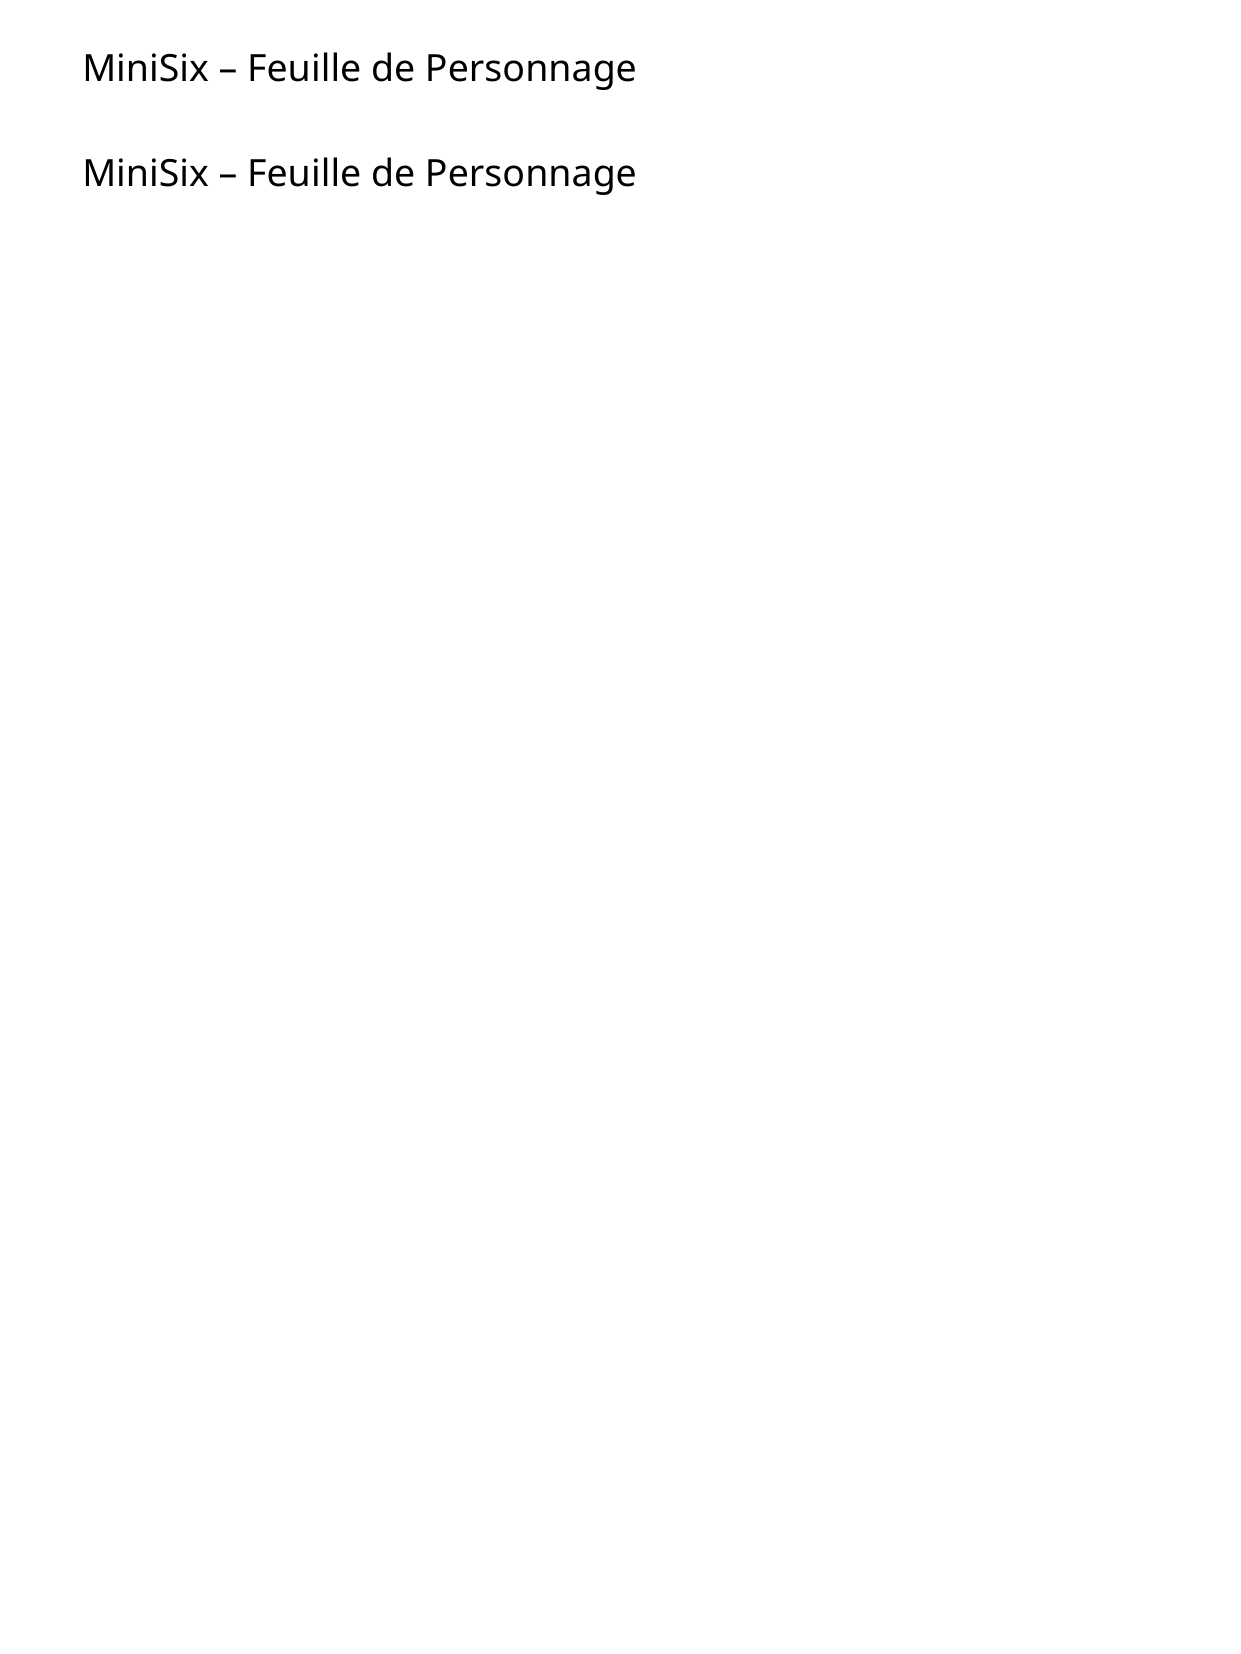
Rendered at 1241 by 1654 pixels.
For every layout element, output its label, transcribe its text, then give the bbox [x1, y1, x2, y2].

text_box MiniSix – Feuille de Personnage [30, 135, 691, 211]
text_box MiniSix – Feuille de Personnage [30, 30, 691, 106]
